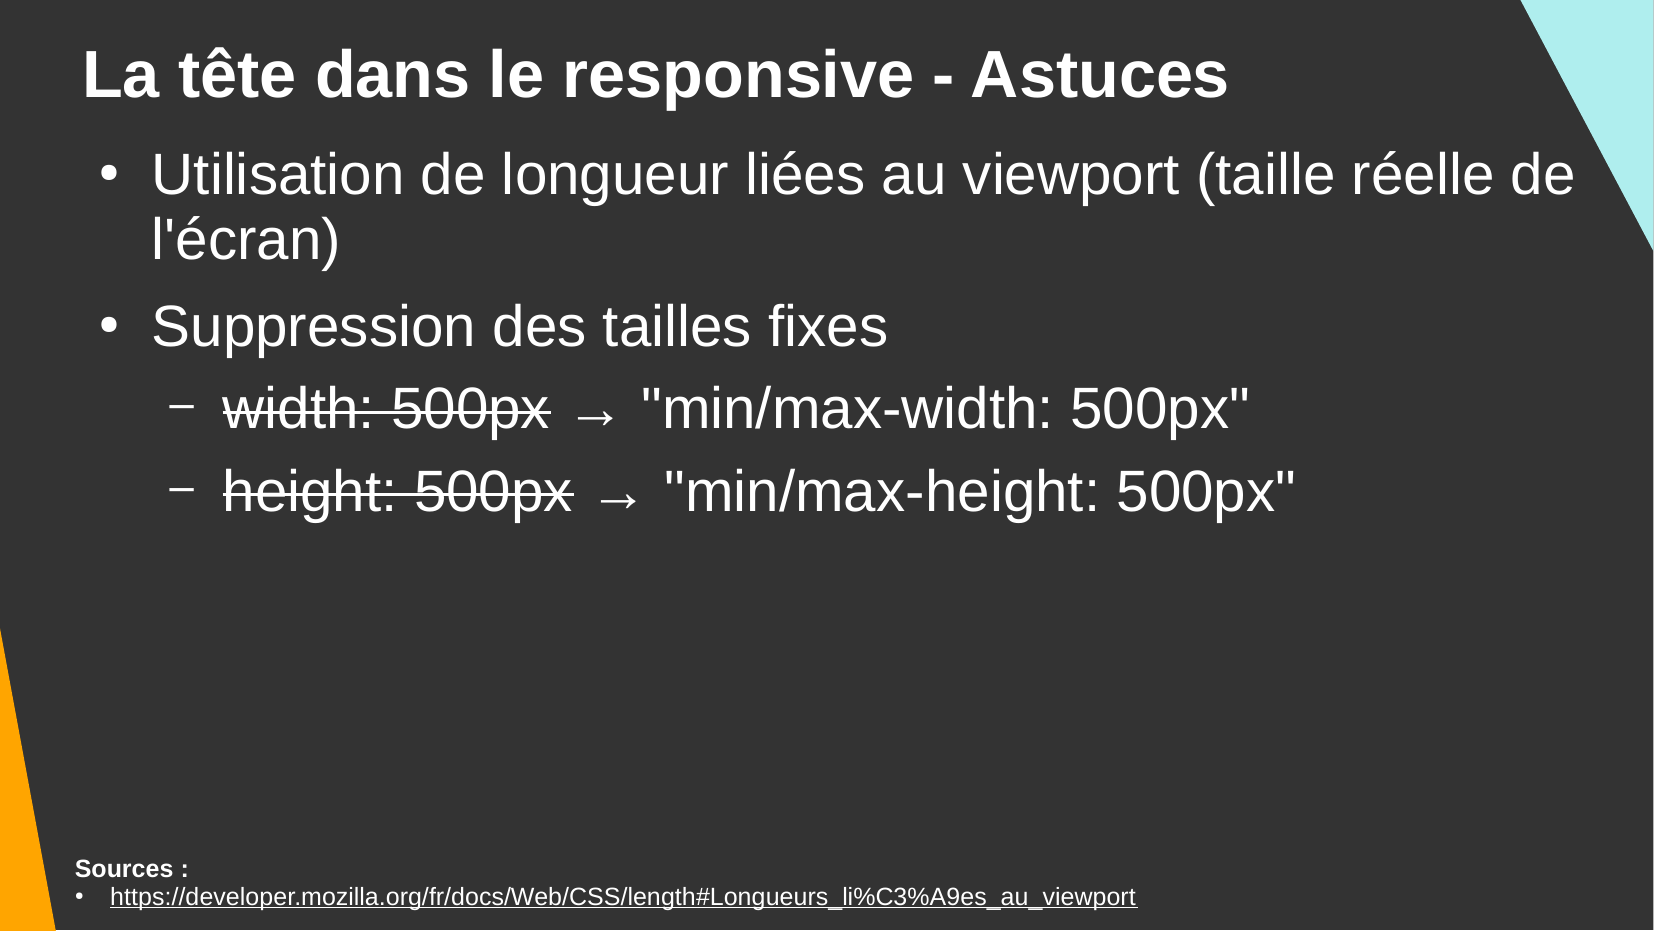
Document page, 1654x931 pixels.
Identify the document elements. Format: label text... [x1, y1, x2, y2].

title La tête dans le responsive - Astuces [82, 37, 1571, 112]
text_box [0, 628, 56, 931]
list Utilisation de longueur liées au viewport (taille réelle de l'écran) Suppression des tailles fixes width: 500px → "min/max-width: 500px" height: 500px → "min/max-height: 500px" [80, 141, 1605, 768]
text_box [1520, 0, 1654, 253]
text_box Sources : https://developer.mozilla.org/fr/docs/Web/CSS/length#Longueurs_li%C3%A9es_au_viewport [60, 847, 1546, 928]
